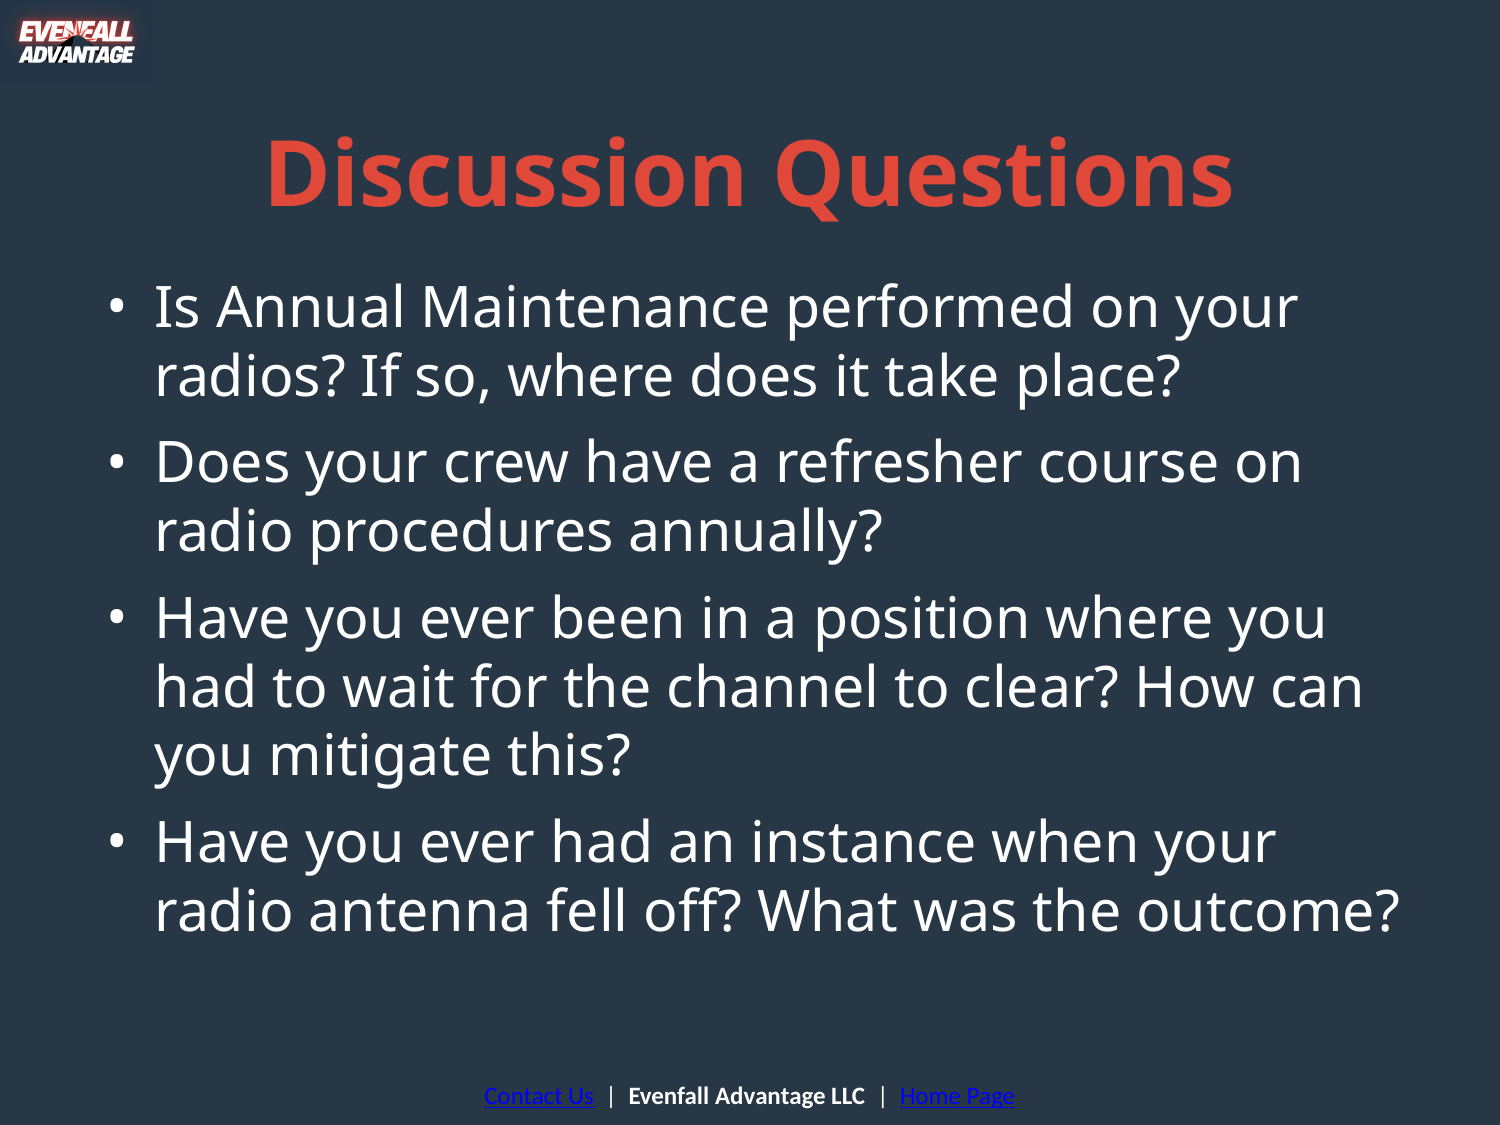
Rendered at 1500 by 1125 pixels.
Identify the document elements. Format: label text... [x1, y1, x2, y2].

picture [0, 0, 152, 83]
title Discussion Questions [75, 76, 1425, 262]
list Is Annual Maintenance performed on your radios? If so, where does it take place? Does your crew have a refresher course on radio procedures annually? Have you ever been in a position where you had to wait for the channel to clear? How can you mitigate this? Have you ever had an instance when your radio antenna fell off? What was the outcome? [75, 262, 1425, 1005]
